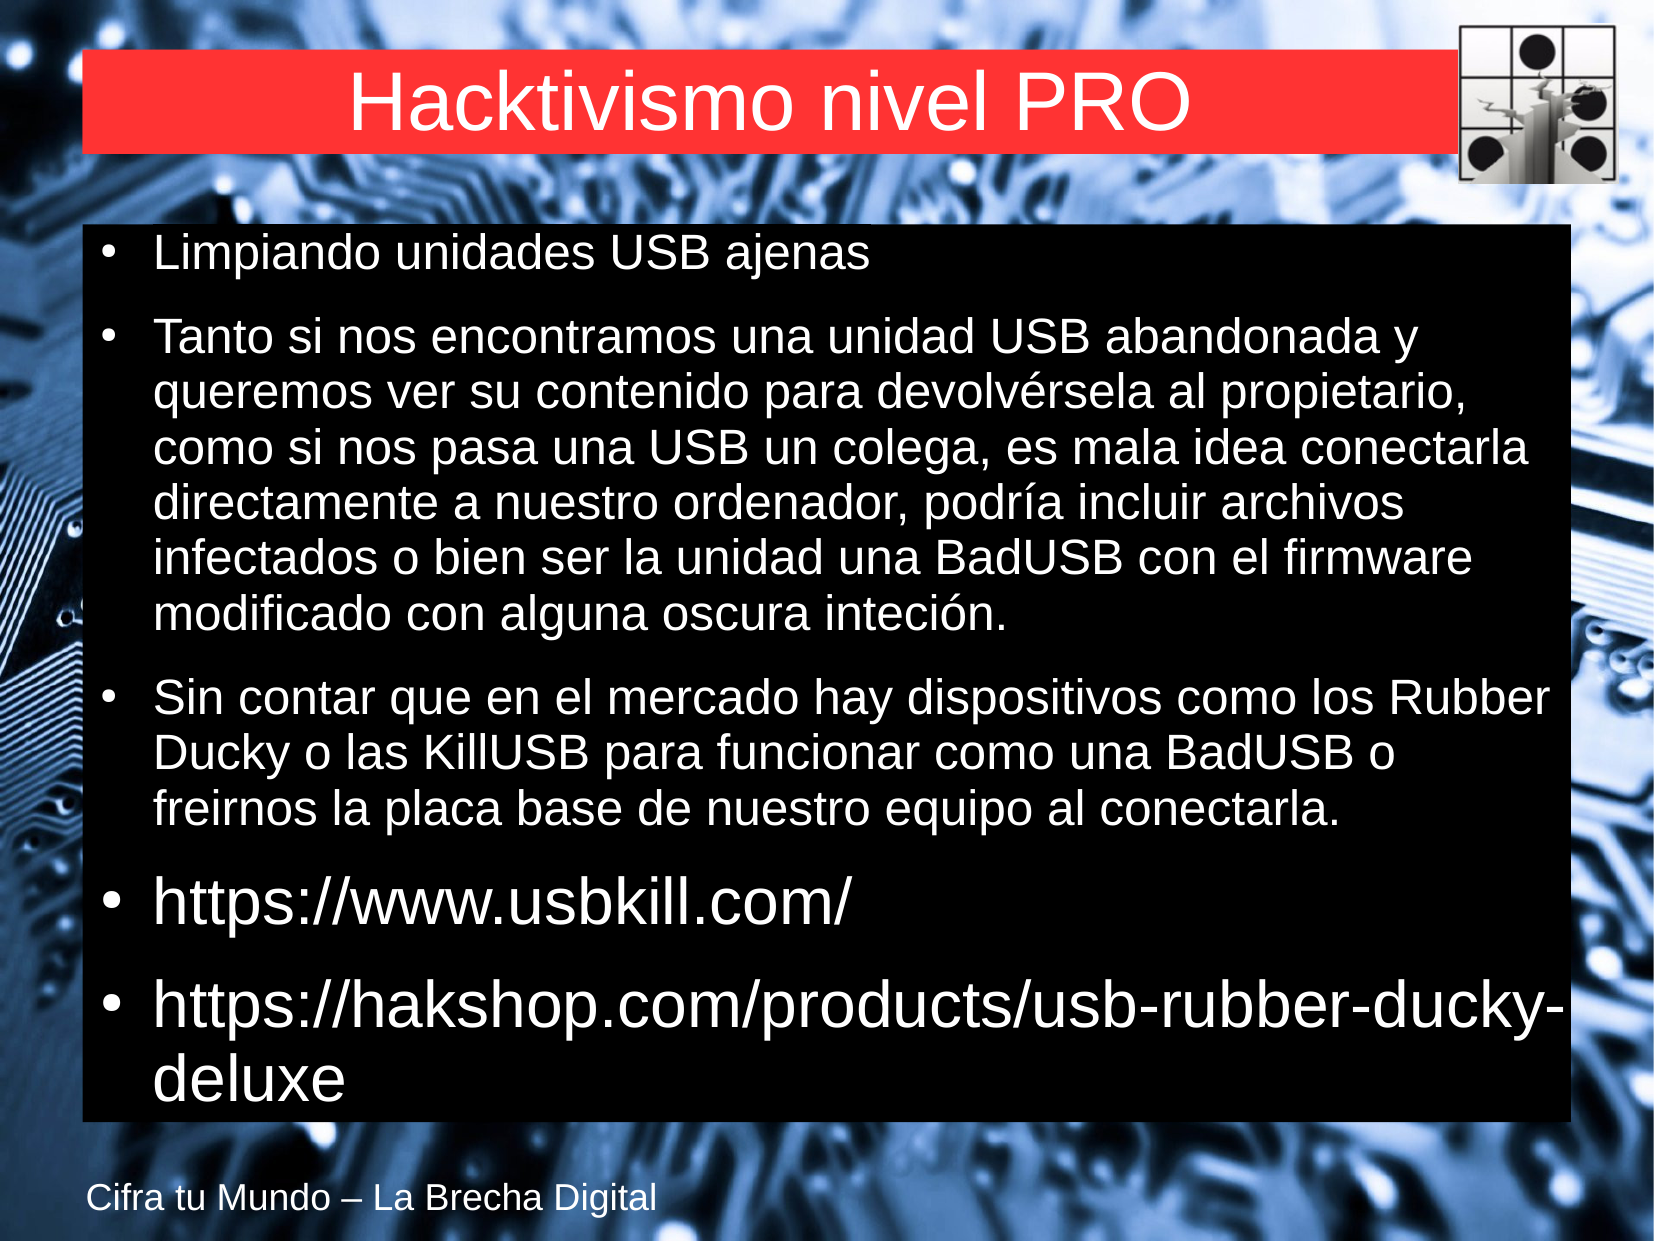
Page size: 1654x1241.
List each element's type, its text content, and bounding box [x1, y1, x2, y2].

list Limpiando unidades USB ajenas Tanto si nos encontramos una unidad USB abandonada y queremos ver su contenido para devolvérsela al propietario, como si nos pasa una USB un colega, es mala idea conectarla directamente a nuestro ordenador, podría incluir archivos infectados o bien ser la unidad una BadUSB con el firmware modificado con alguna oscura inteción. Sin contar que en el mercado hay dispositivos como los Rubber Ducky o las KillUSB para funcionar como una BadUSB o freirnos la placa base de nuestro equipo al conectarla. https://www.usbkill.com/ https://hakshop.com/products/usb-rubber-ducky-deluxe [82, 224, 1571, 1123]
picture [0, 0, 1654, 1241]
text_box Cifra tu Mundo – La Brecha Digital [70, 1169, 1453, 1226]
title Hacktivismo nivel PRO [82, 49, 1458, 154]
